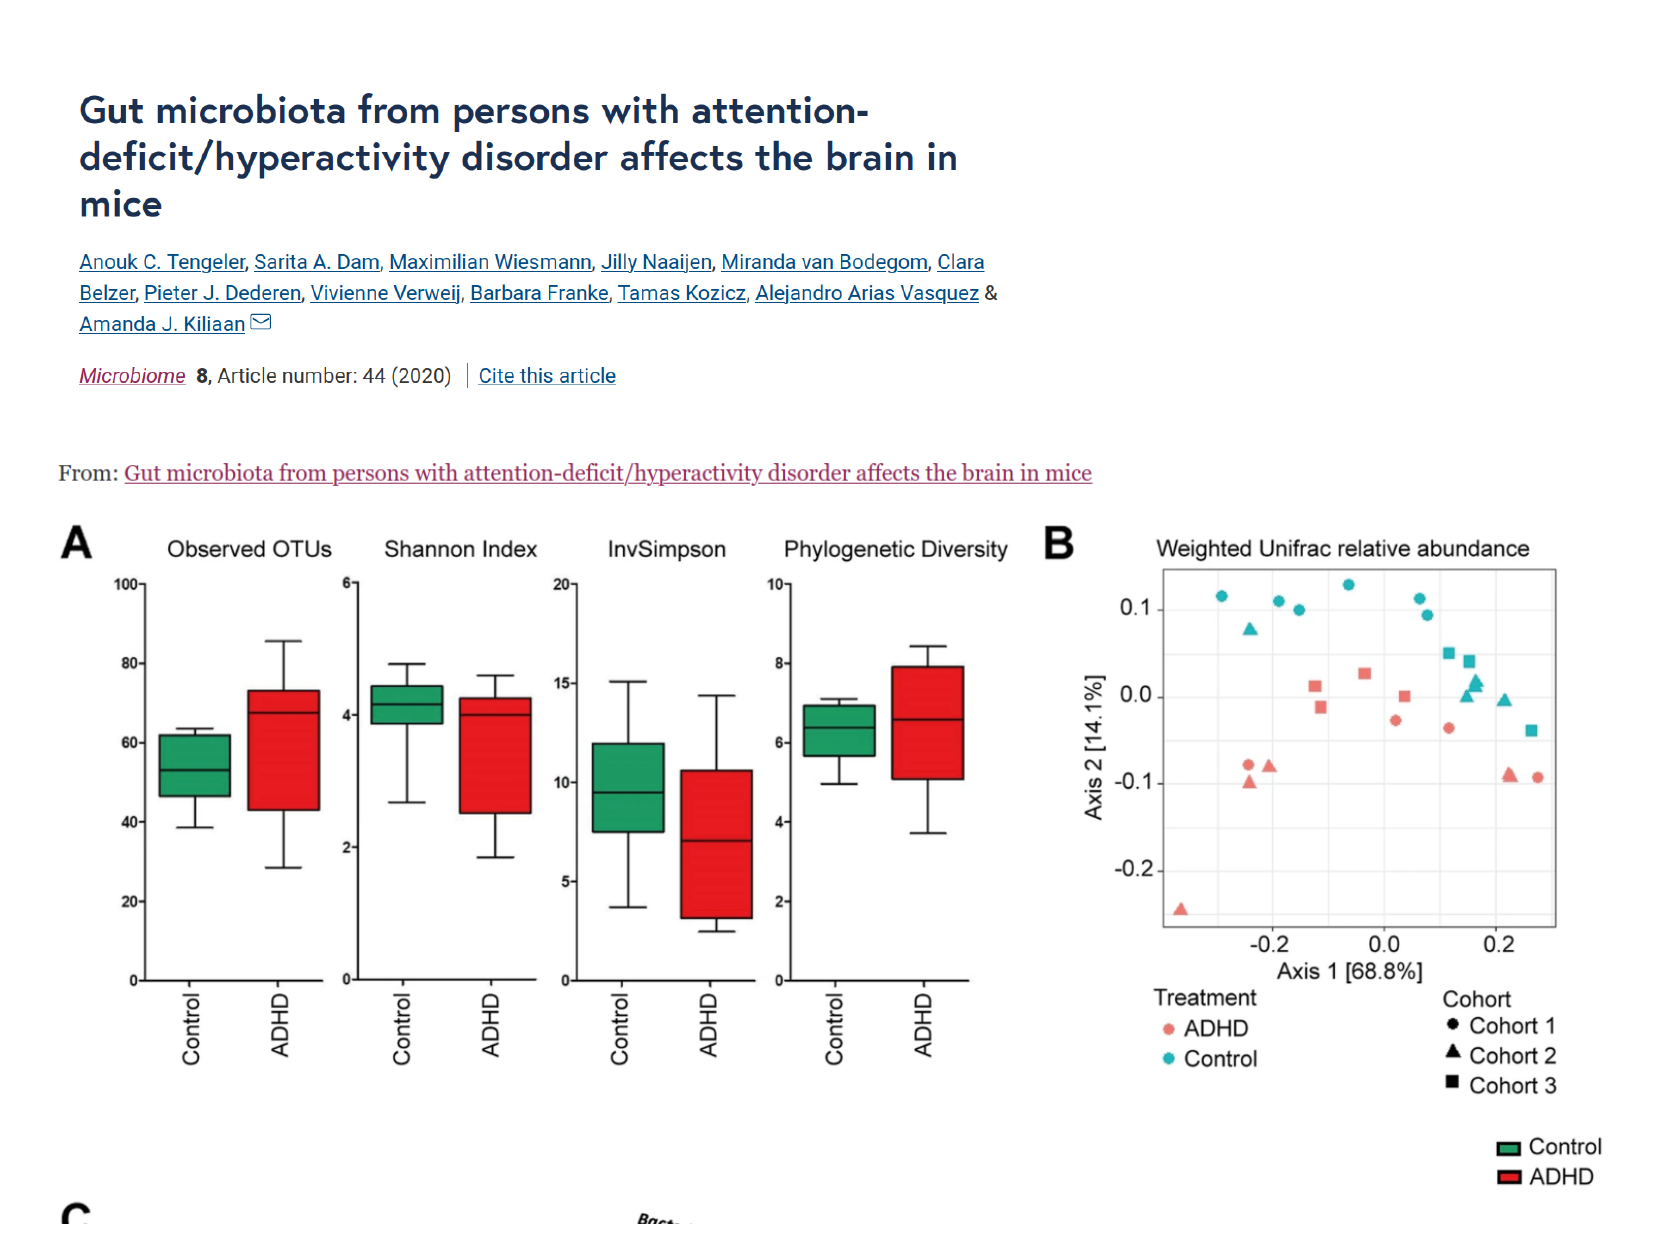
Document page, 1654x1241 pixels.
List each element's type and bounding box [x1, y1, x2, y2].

picture [64, 80, 1017, 400]
picture [23, 442, 1637, 1224]
